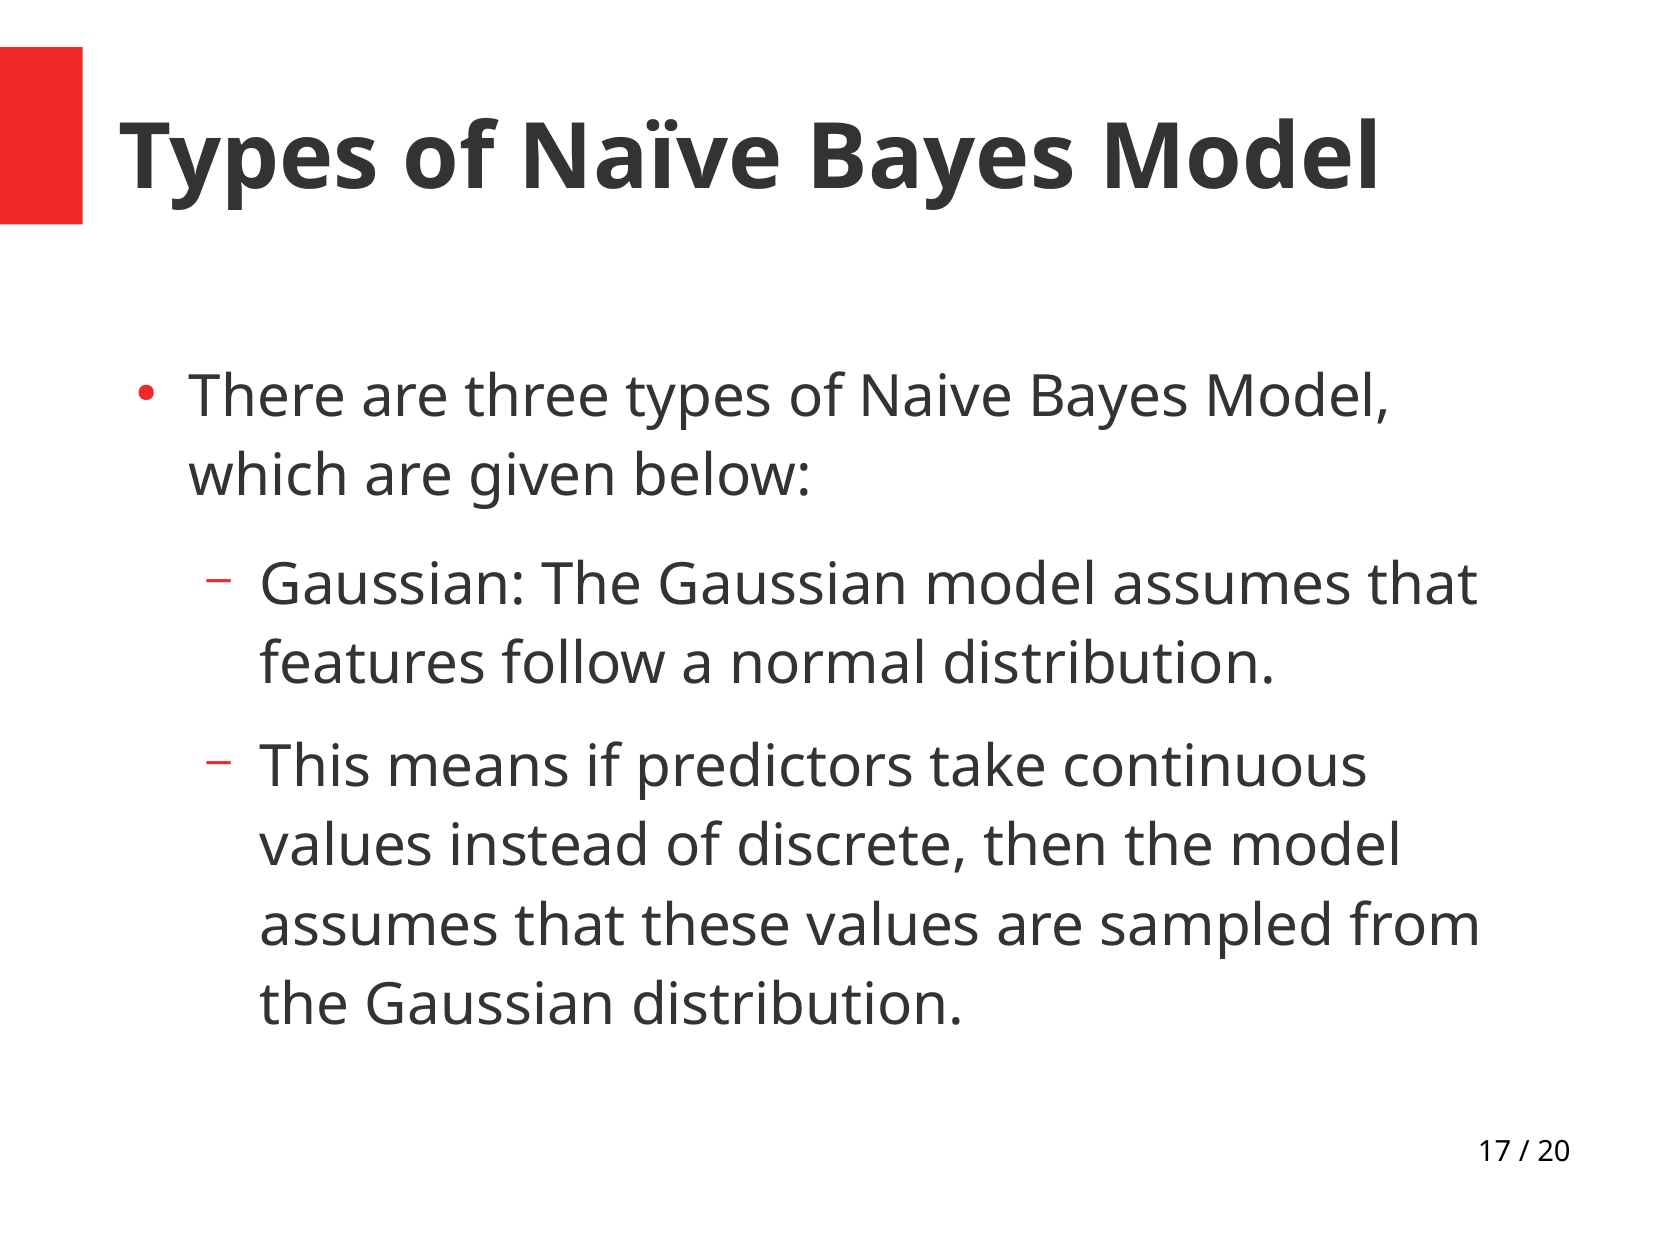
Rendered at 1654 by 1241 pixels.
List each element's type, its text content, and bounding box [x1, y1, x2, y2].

title Types of Naïve Bayes Model [118, 49, 1571, 257]
list There are three types of Naive Bayes Model, which are given below: Gaussian: The Gaussian model assumes that features follow a normal distribution. This means if predictors take continuous values instead of discrete, then the model assumes that these values are sampled from the Gaussian distribution. [118, 354, 1536, 1074]
